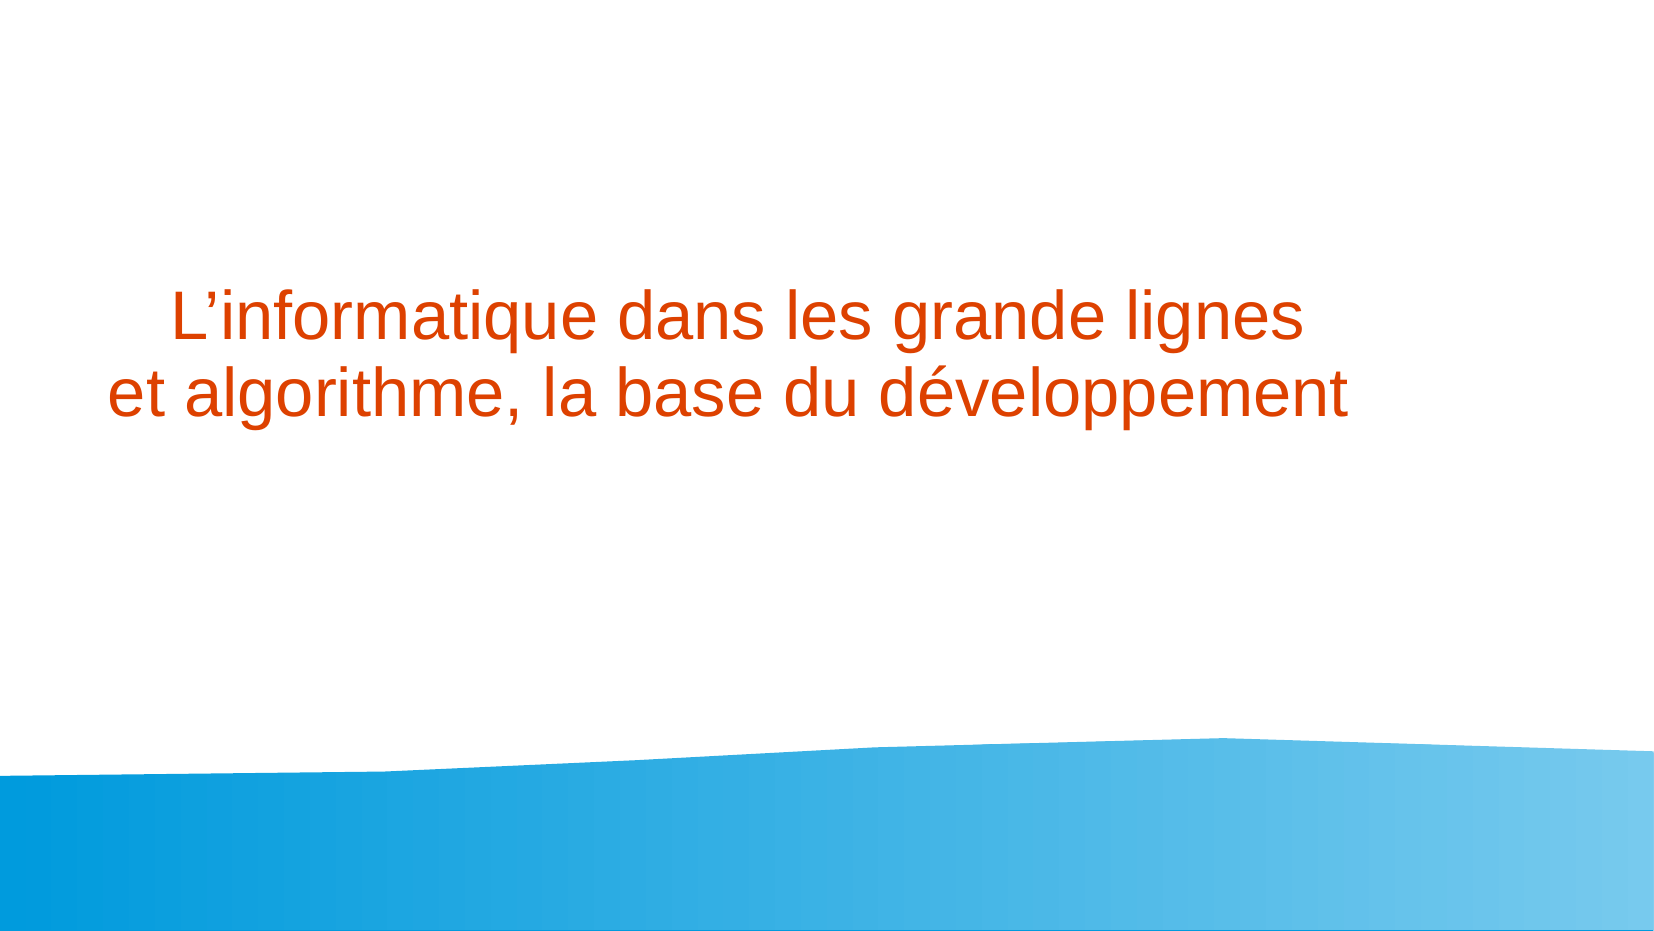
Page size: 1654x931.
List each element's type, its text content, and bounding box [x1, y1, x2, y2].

title L’informatique dans les grande lignes et algorithme, la base du développement [0, 265, 1477, 443]
